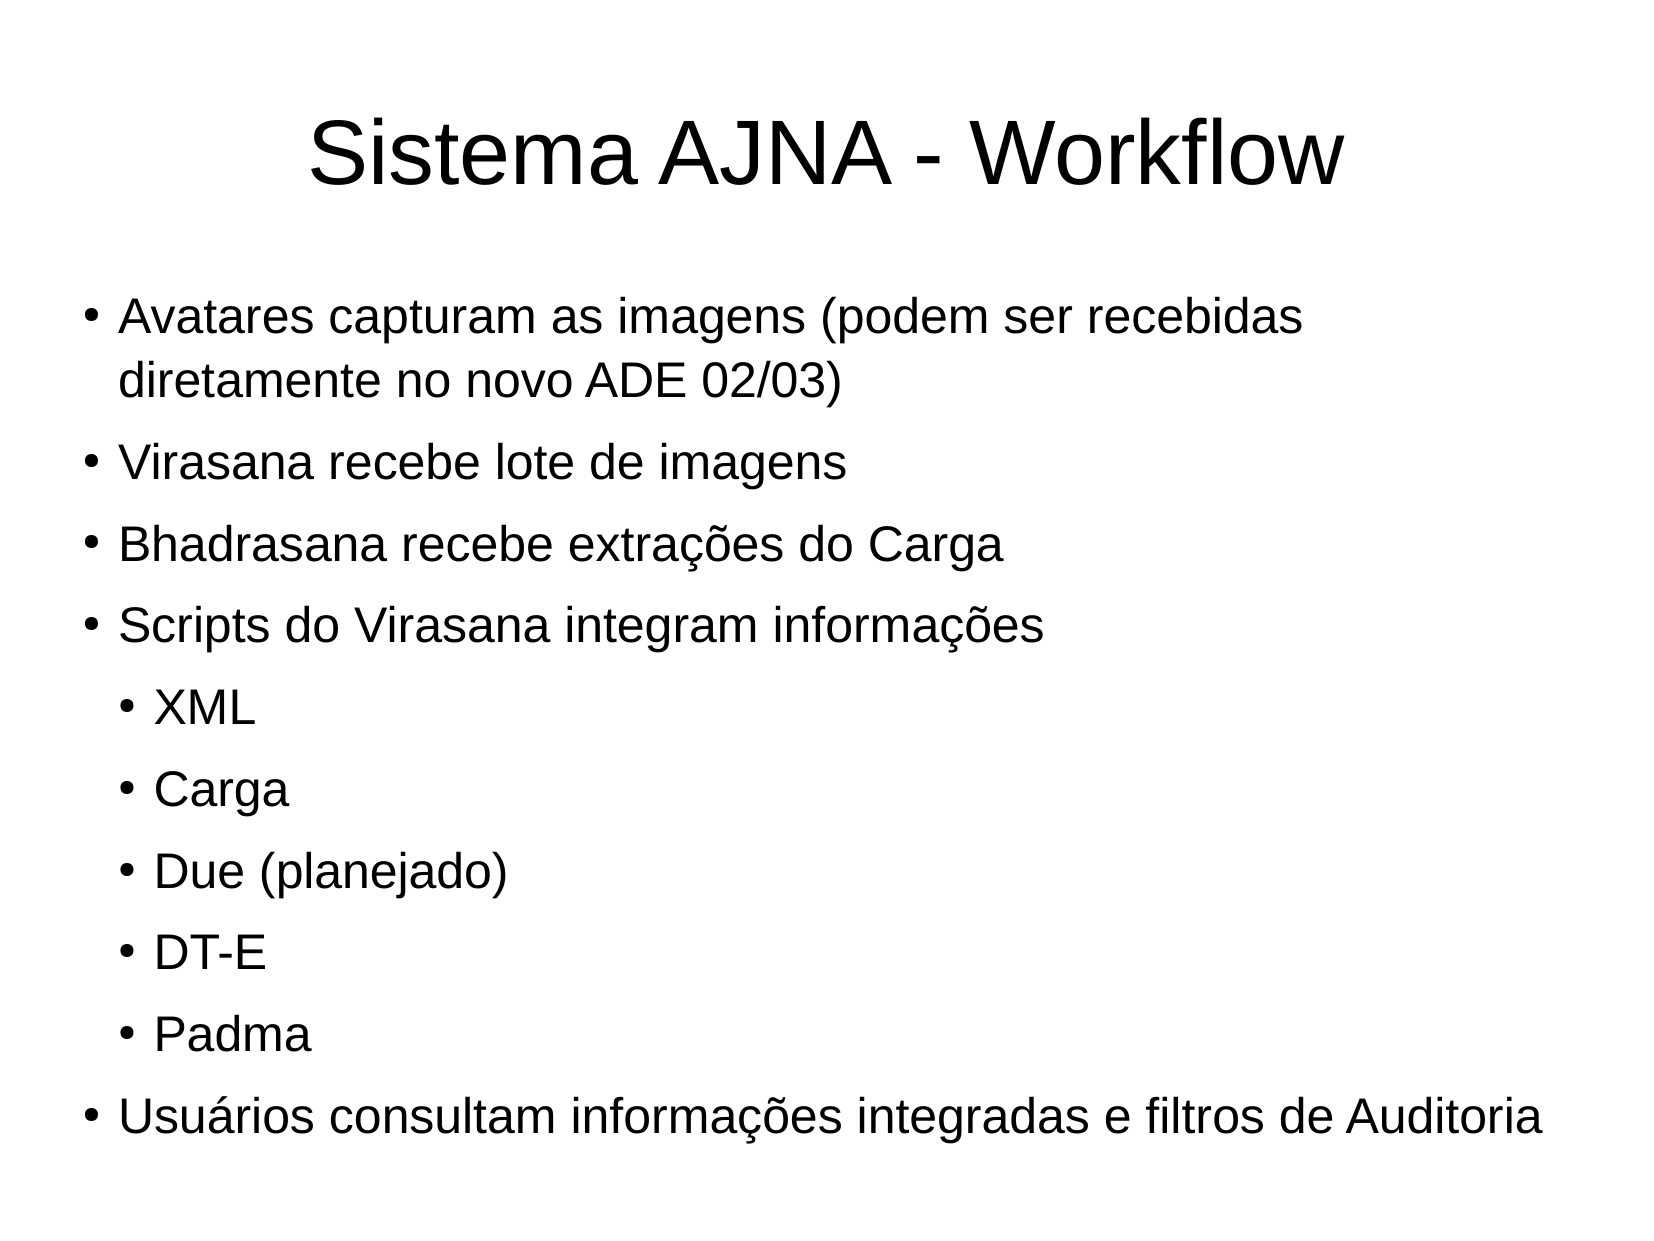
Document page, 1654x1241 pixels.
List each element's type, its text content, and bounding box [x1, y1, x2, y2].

subtitle Avatares capturam as imagens (podem ser recebidas diretamente no novo ADE 02/03) Virasana recebe lote de imagens Bhadrasana recebe extrações do Carga Scripts do Virasana integram informações XML Carga Due (planejado) DT-E Padma Usuários consultam informações integradas e filtros de Auditoria [82, 283, 1571, 1140]
title Sistema AJNA - Workflow [82, 49, 1571, 257]
